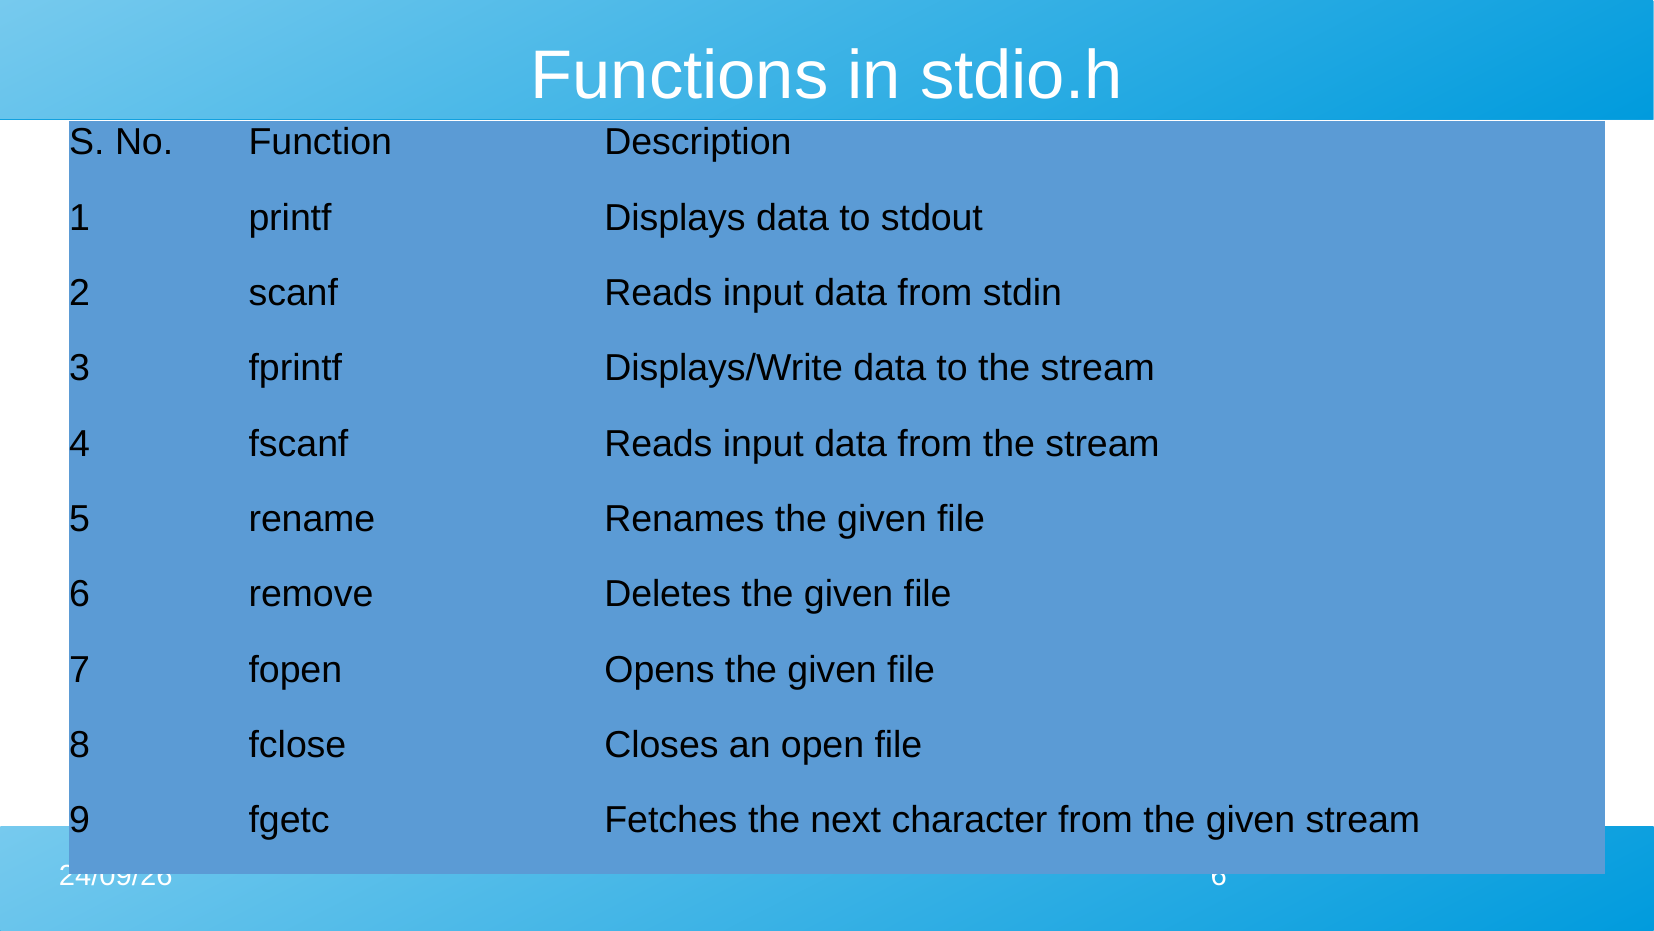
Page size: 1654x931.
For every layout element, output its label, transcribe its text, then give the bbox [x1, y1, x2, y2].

text_box 21-08-2023 [59, 856, 443, 916]
table_cell 4 [69, 422, 249, 498]
table_header Function [249, 121, 604, 196]
table_cell scanf [249, 271, 604, 347]
table_header S. No. [69, 121, 249, 196]
text_box [1210, 874, 1595, 916]
table_cell printf [249, 196, 604, 271]
title Functions in stdio.h [59, 29, 1595, 108]
table_cell 1 [69, 196, 249, 271]
table_cell Reads input data from the stream [604, 422, 1605, 498]
table_cell 8 [69, 724, 249, 799]
table_cell remove [249, 573, 604, 648]
table_cell 7 [69, 648, 249, 724]
table_cell Deletes the given file [604, 573, 1605, 648]
table_cell fscanf [249, 422, 604, 498]
table_cell fprintf [249, 347, 604, 422]
table_cell Closes an open file [604, 724, 1605, 799]
table_cell fopen [249, 648, 604, 724]
table_cell Reads input data from stdin [604, 271, 1605, 347]
table_cell Fetches the next character from the given stream [604, 799, 1605, 874]
table_cell Displays data to stdout [604, 196, 1605, 271]
table_cell 6 [69, 573, 249, 648]
table_cell 9 [69, 799, 249, 874]
table_cell 2 [69, 271, 249, 347]
table_cell Renames the given file [604, 498, 1605, 573]
table_cell rename [249, 498, 604, 573]
table_header Description [604, 121, 1605, 196]
table_cell Opens the given file [604, 648, 1605, 724]
table_cell 3 [69, 347, 249, 422]
table_cell fclose [249, 724, 604, 799]
table_cell 5 [69, 498, 249, 573]
table_cell Displays/Write data to the stream [604, 347, 1605, 422]
table_cell fgetc [249, 799, 604, 874]
